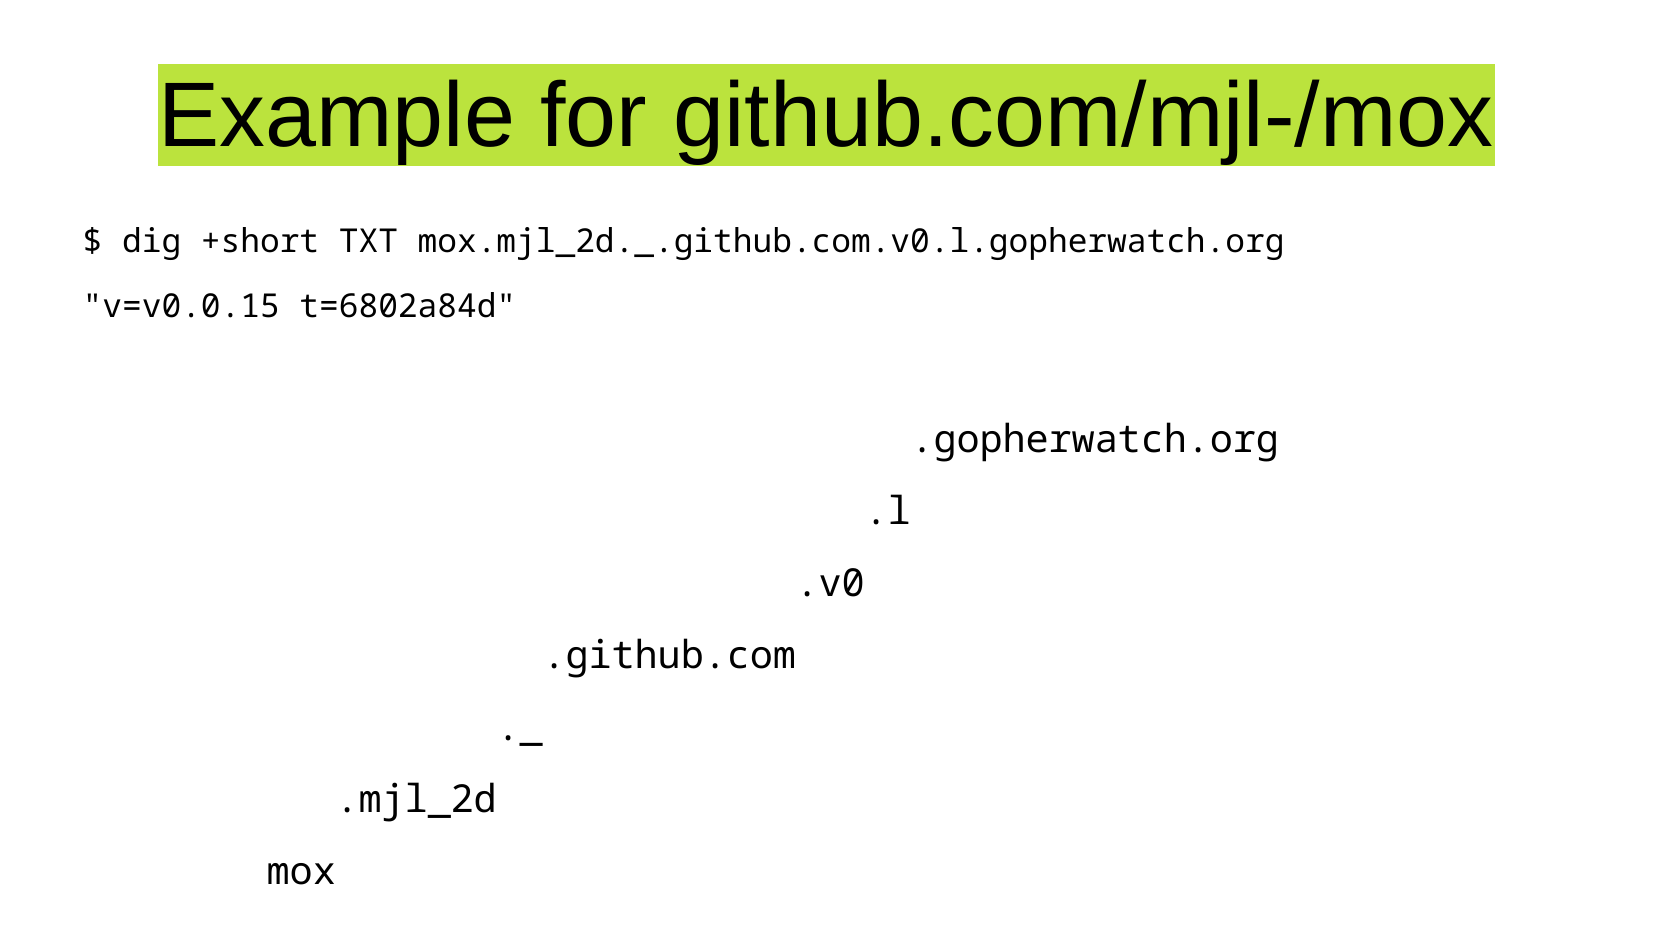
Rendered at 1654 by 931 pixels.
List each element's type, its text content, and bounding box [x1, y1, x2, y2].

list $ dig +short TXT mox.mjl_2d._.github.com.v0.l.gopherwatch.org "v=v0.0.15 t=6802a84d" .gopherwatch.org .l .v0 .github.com ._ .mjl_2d mox [82, 217, 1571, 901]
title Example for github.com/mjl-/mox [82, 37, 1571, 193]
